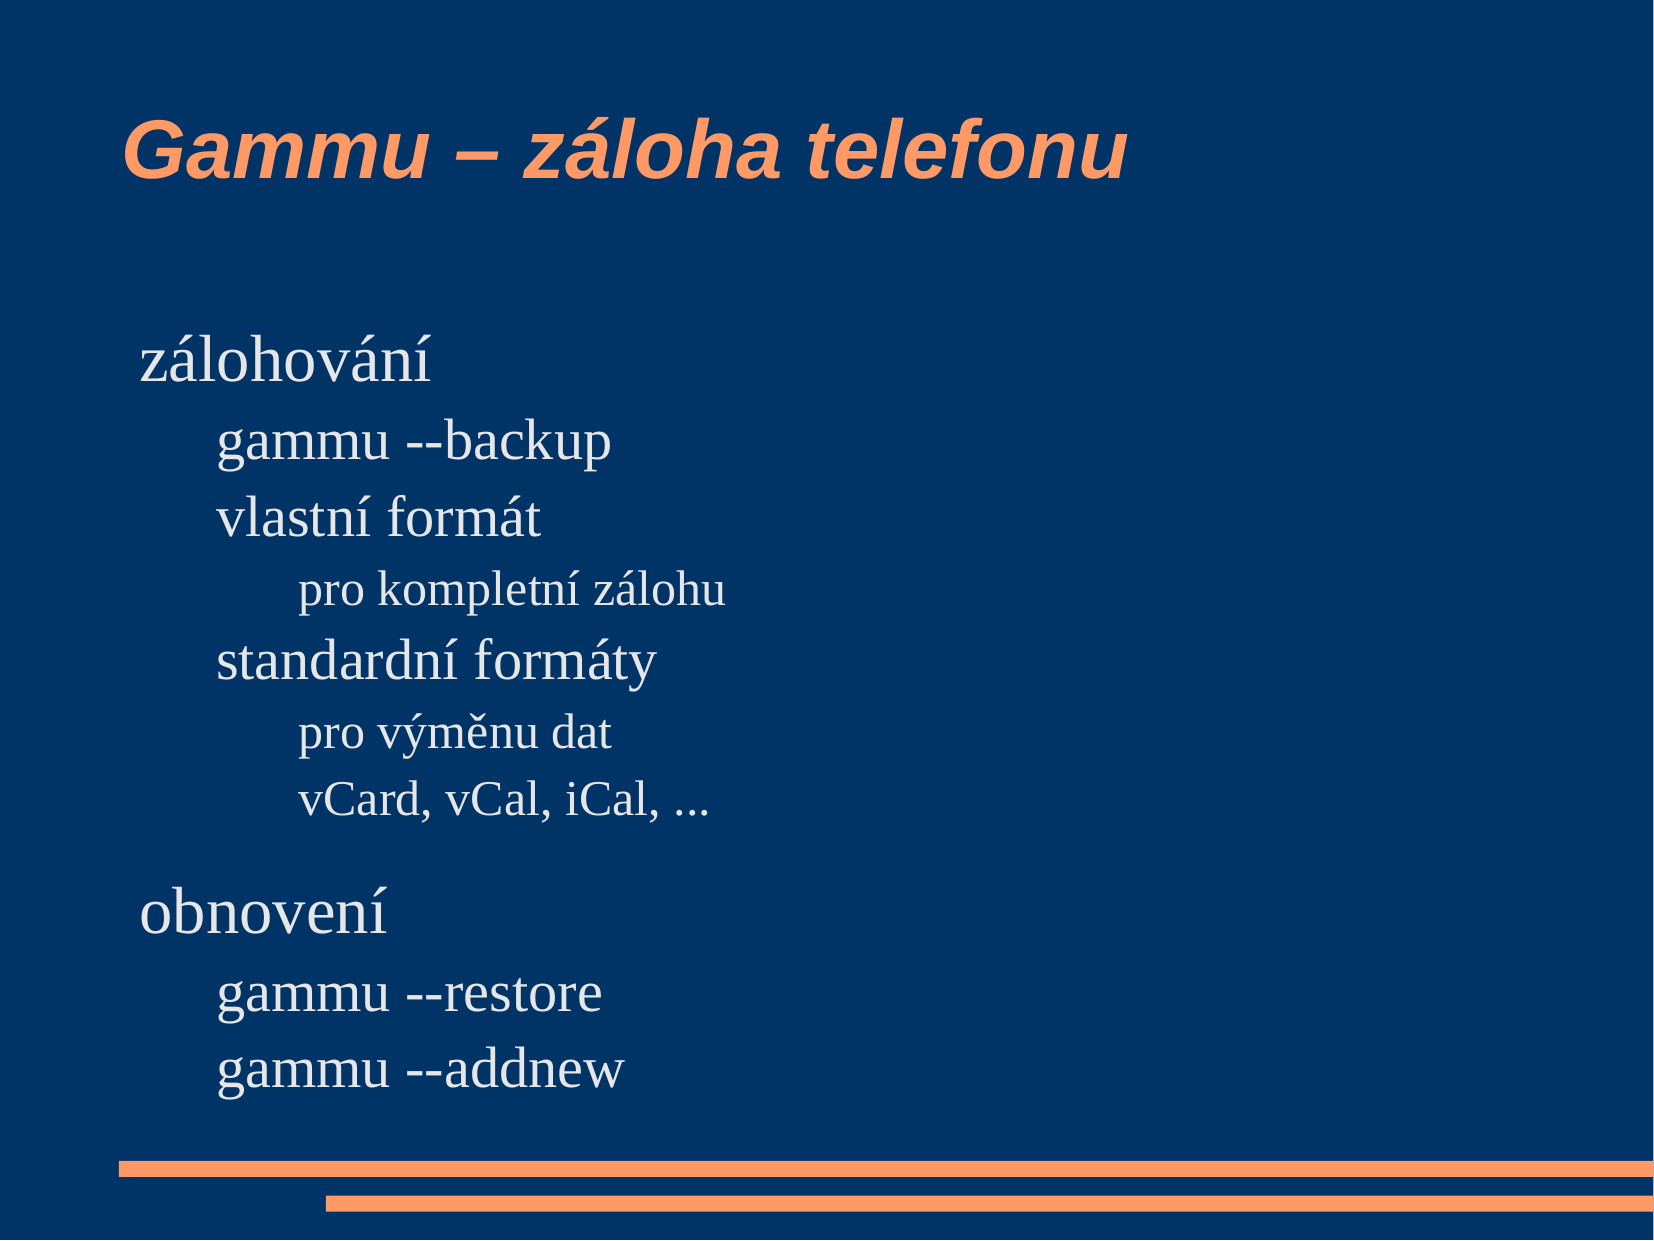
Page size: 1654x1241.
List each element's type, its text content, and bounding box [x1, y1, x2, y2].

title Gammu – záloha telefonu [121, 46, 1534, 254]
list zálohování gammu --backup vlastní formát pro kompletní zálohu standardní formáty pro výměnu dat vCard, vCal, iCal, ... obnovení gammu --restore gammu --addnew [121, 322, 1561, 1133]
